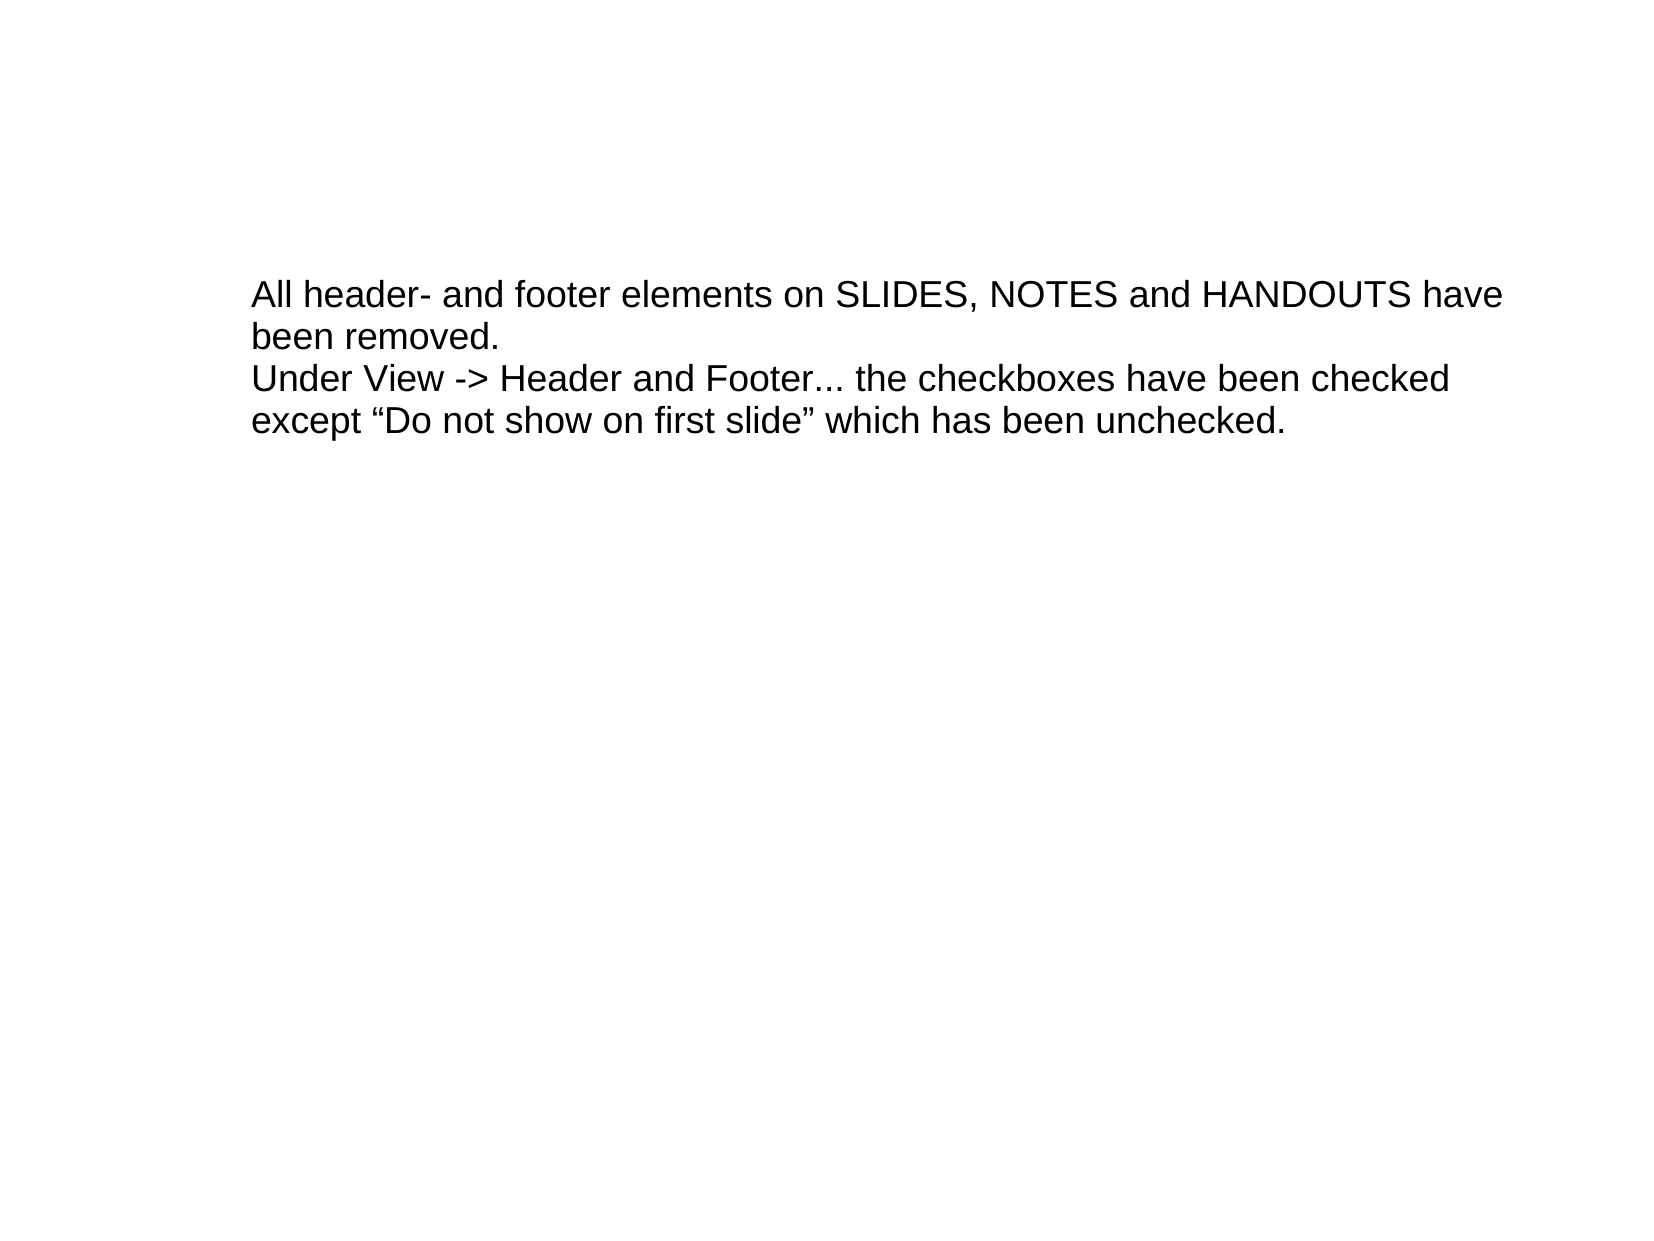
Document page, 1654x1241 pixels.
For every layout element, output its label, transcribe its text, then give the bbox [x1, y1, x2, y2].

text_box All header- and footer elements on SLIDES, NOTES and HANDOUTS have been removed. Under View -> Header and Footer... the checkboxes have been checked except “Do not show on first slide” which has been unchecked. [236, 265, 1565, 449]
